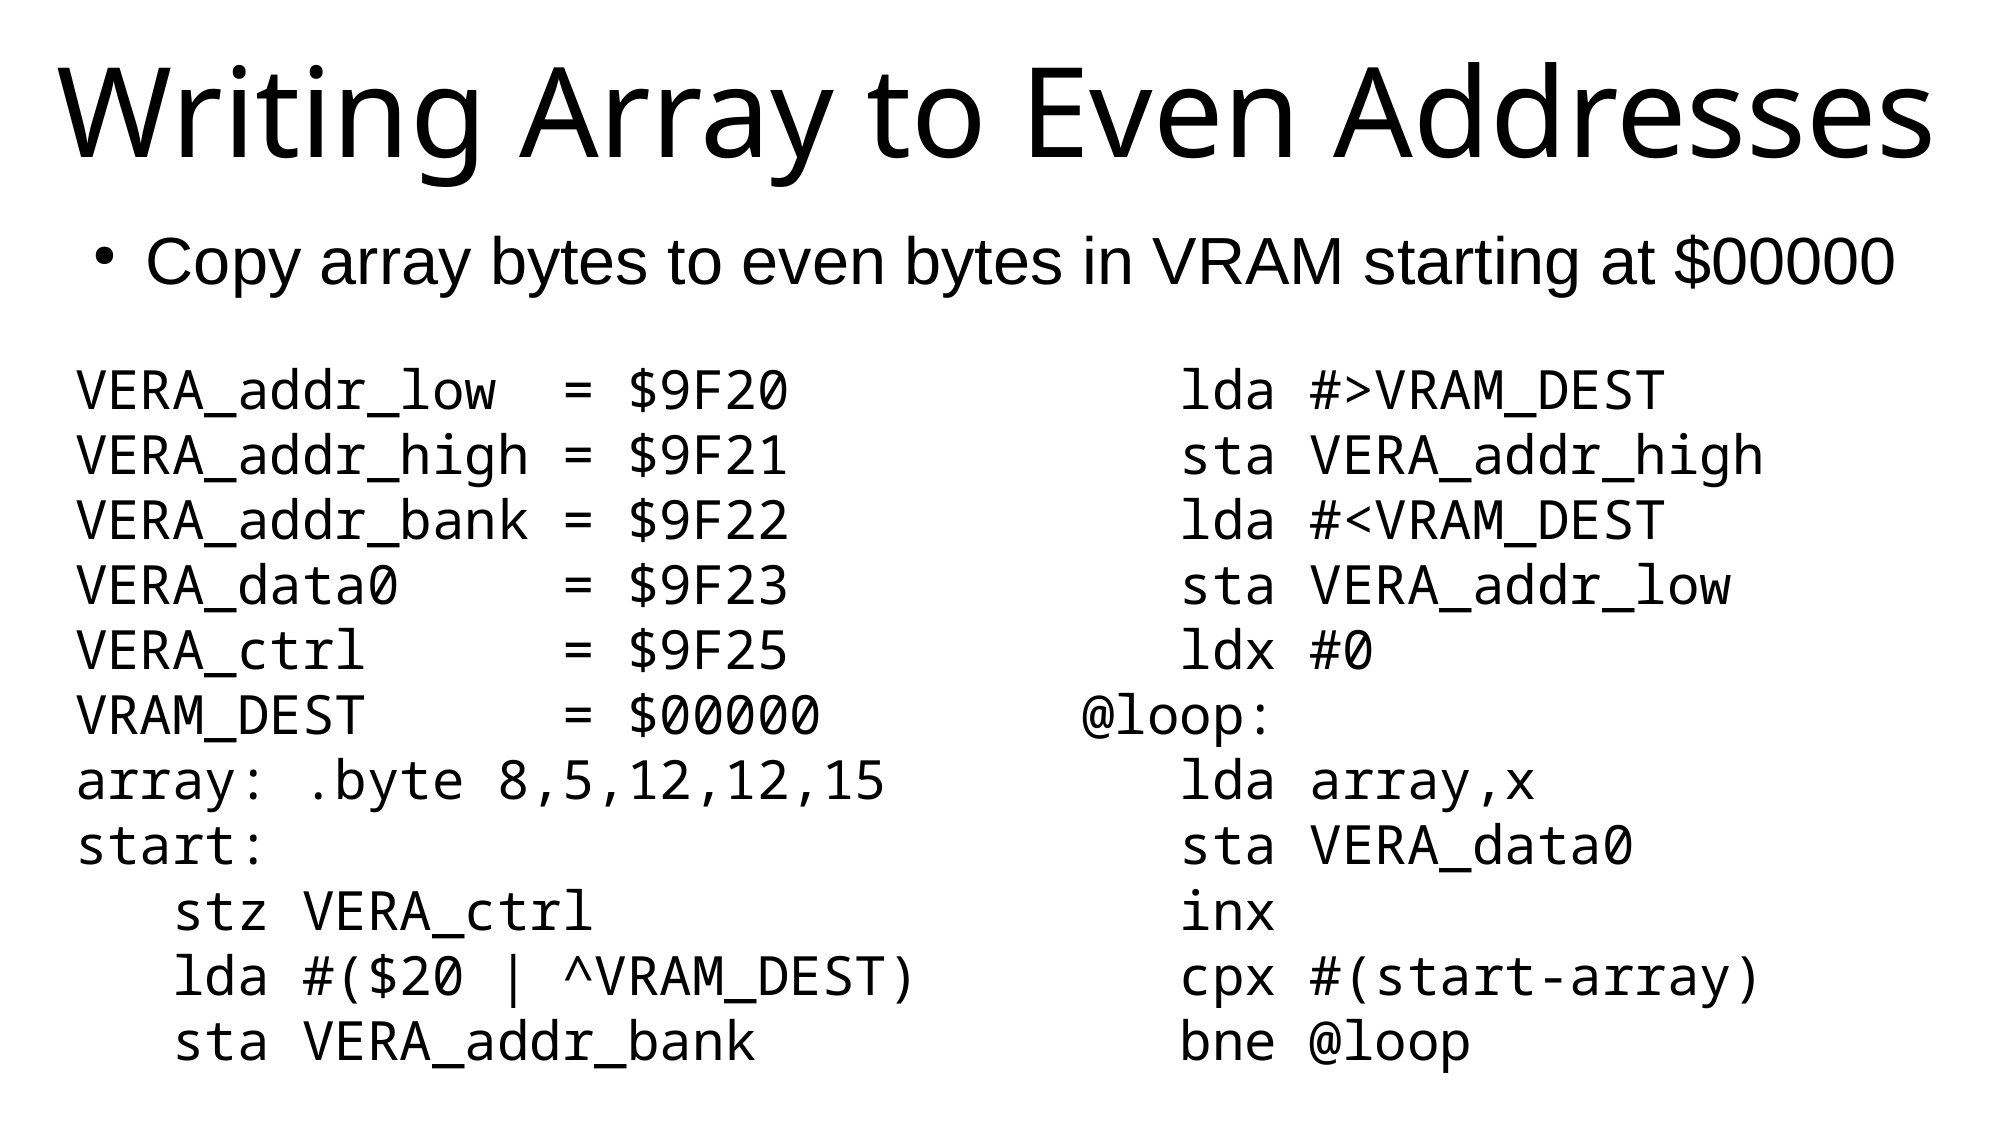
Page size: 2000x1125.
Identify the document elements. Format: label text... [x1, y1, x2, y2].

title Writing Array to Even Addresses [30, 38, 1966, 195]
list Copy array bytes to even bytes in VRAM starting at $00000 VERA_addr_low = $9F20 lda #>VRAM_DEST VERA_addr_high = $9F21 sta VERA_addr_high VERA_addr_bank = $9F22 lda #<VRAM_DEST VERA_data0 = $9F23 sta VERA_addr_low VERA_ctrl = $9F25 ldx #0 VRAM_DEST = $00000 @loop: array: .byte 8,5,12,12,15 lda array,x start: sta VERA_data0 stz VERA_ctrl inx lda #($20 | ^VRAM_DEST) cpx #(start-array) sta VERA_addr_bank bne @loop [60, 210, 1966, 1103]
